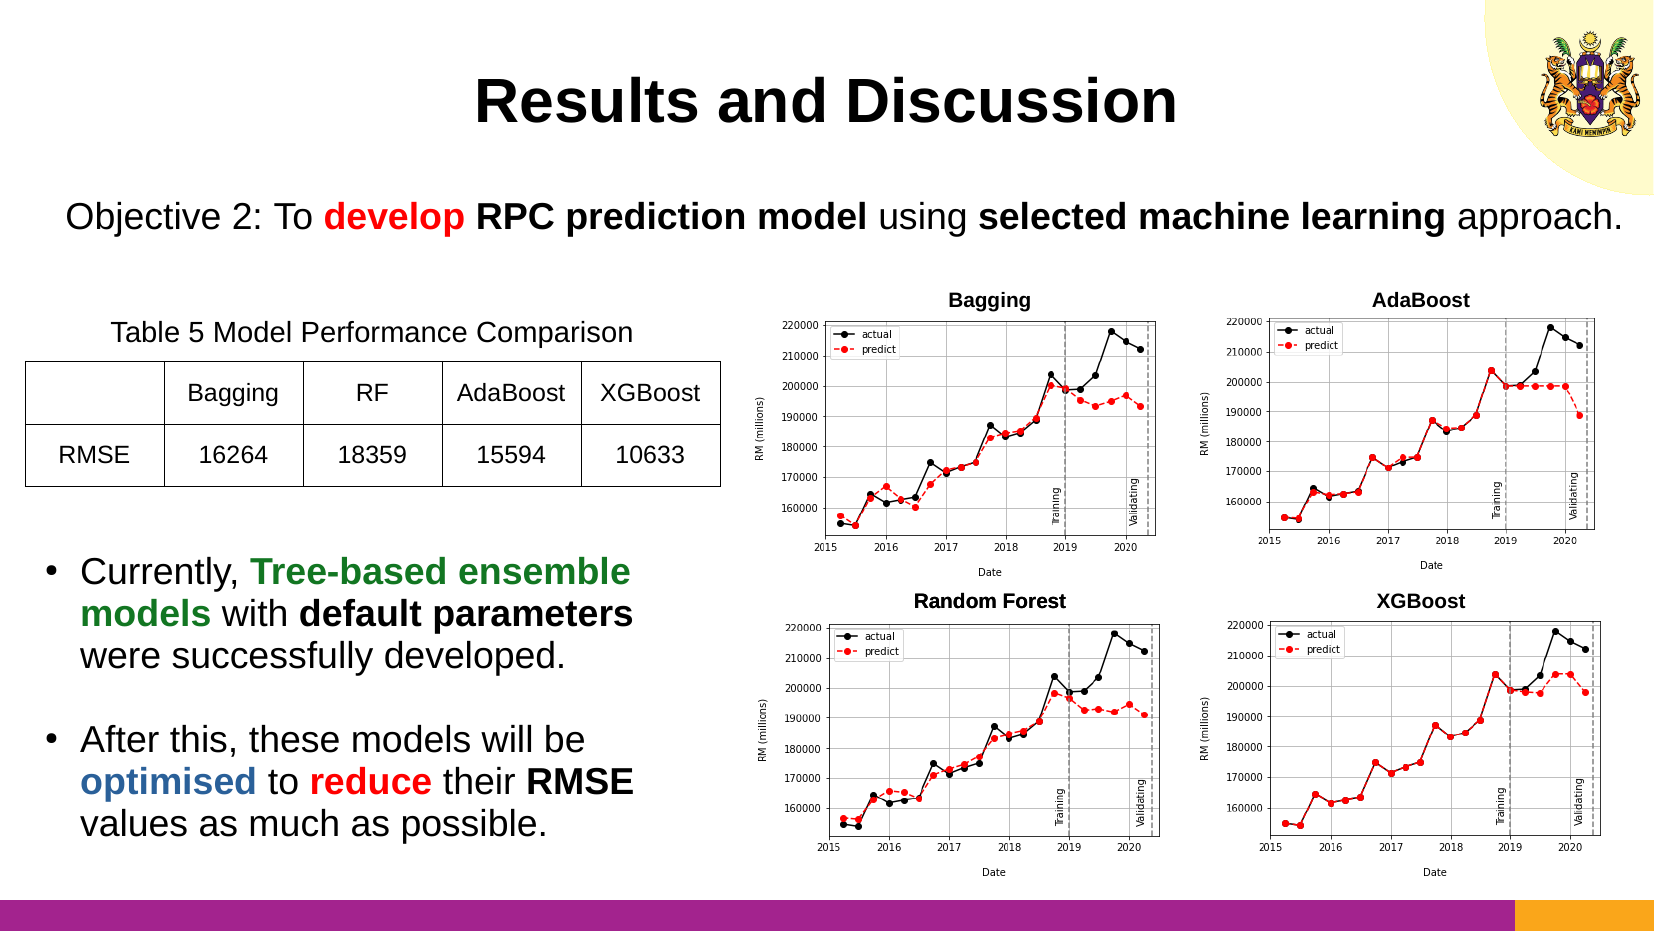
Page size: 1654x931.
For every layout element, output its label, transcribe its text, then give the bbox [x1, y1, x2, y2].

text_box Objective 2: To develop RPC prediction model using selected machine learning approach. [0, 186, 1654, 247]
picture [747, 315, 1647, 590]
text_box Currently, Tree-based ensemble models with default parameters were successfully developed. After this, these models will be optimised to reduce their RMSE values as much as possible. [30, 543, 721, 856]
table_cell 16264 [165, 425, 303, 486]
table_header [26, 362, 164, 424]
table_header RF [304, 362, 442, 424]
picture [750, 615, 1180, 882]
table_header XGBoost [582, 362, 720, 424]
table_cell 18359 [304, 425, 442, 486]
text_box Bagging [810, 281, 1171, 320]
text_box [1484, 0, 1654, 196]
table_cell RMSE [26, 425, 164, 486]
text_box XGBoost [1241, 582, 1602, 621]
table_header Bagging [165, 362, 303, 424]
table_cell 15594 [443, 425, 581, 486]
text_box [0, 900, 1654, 931]
text_box Random Forest [810, 582, 1171, 621]
text_box Results and Discussion [0, 26, 1573, 176]
text_box Table 5 Model Performance Comparison [24, 308, 720, 357]
table_cell 10633 [582, 425, 720, 486]
picture [1540, 30, 1642, 137]
text_box AdaBoost [1241, 281, 1602, 320]
picture [1194, 615, 1613, 888]
table_header AdaBoost [443, 362, 581, 424]
